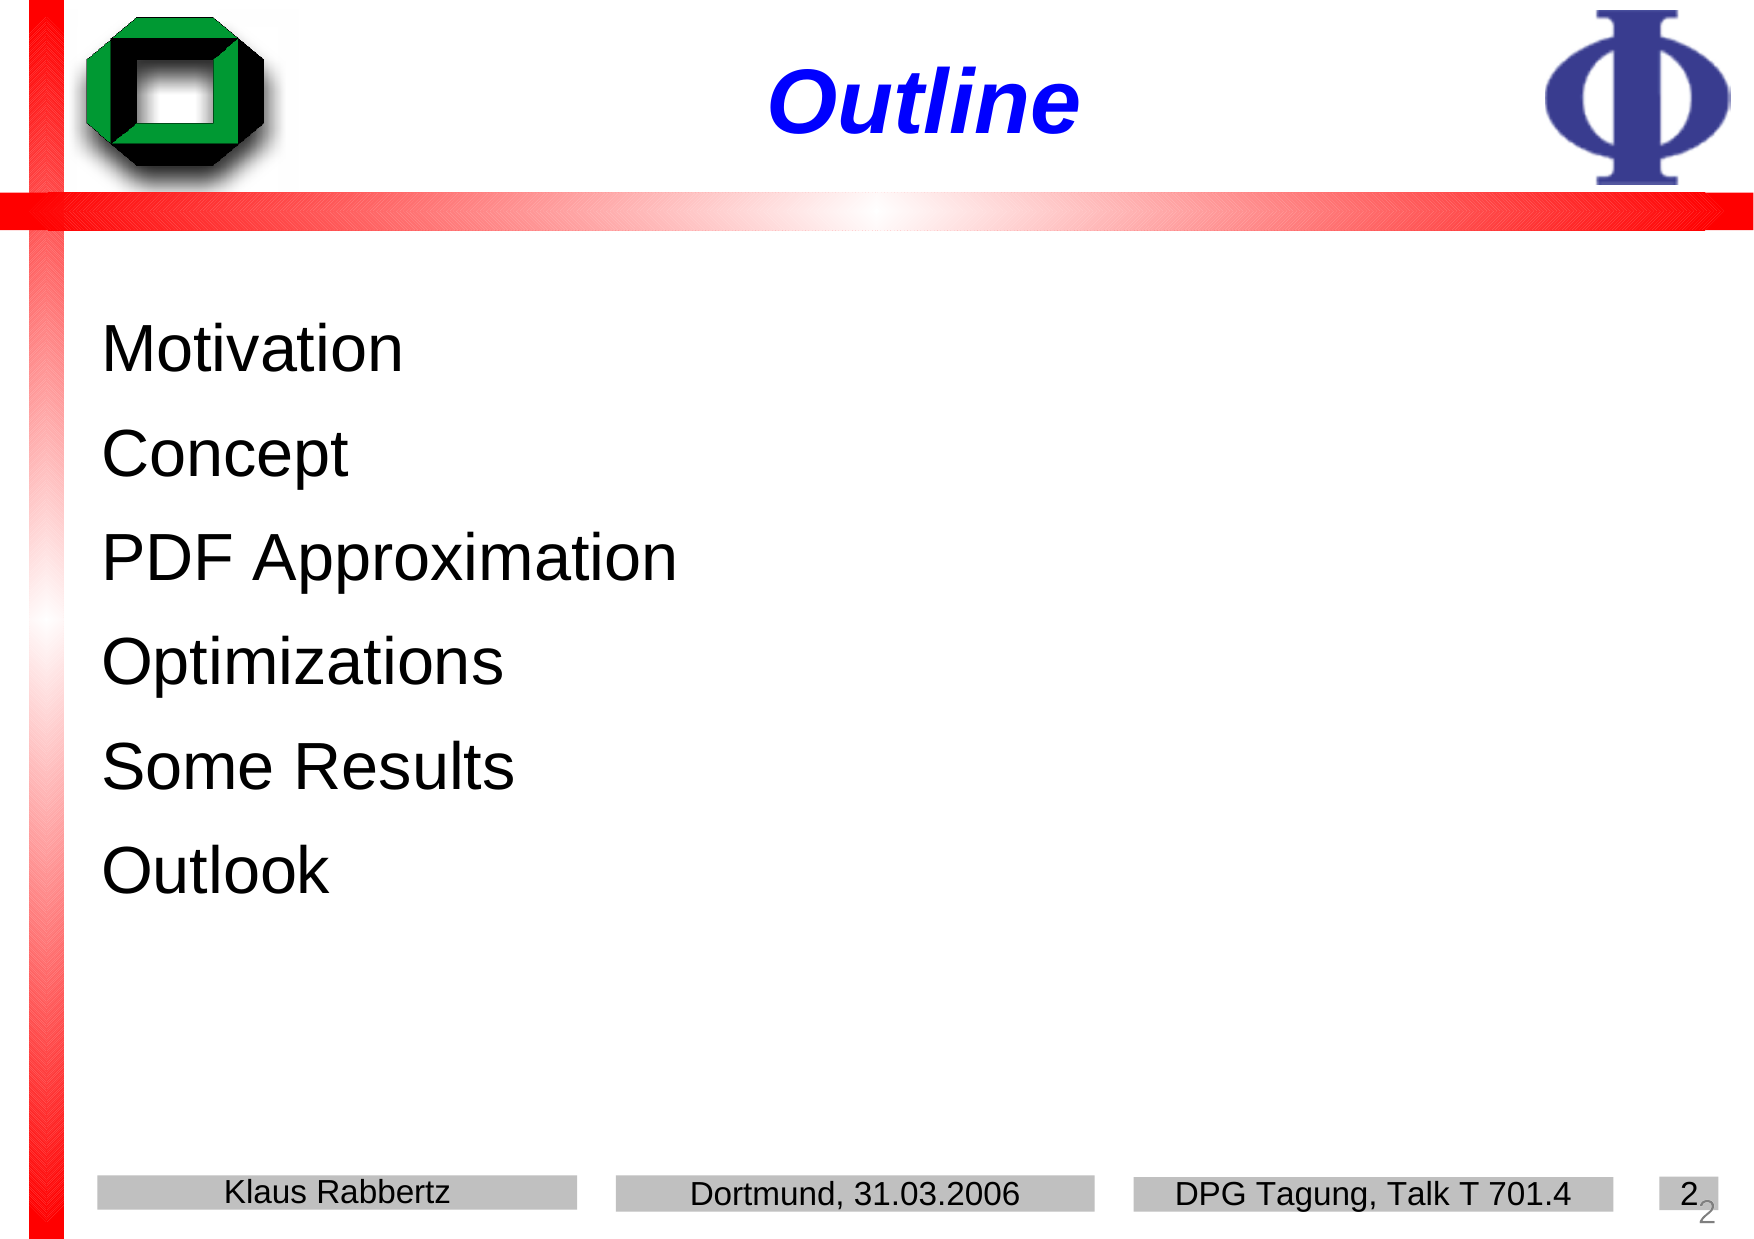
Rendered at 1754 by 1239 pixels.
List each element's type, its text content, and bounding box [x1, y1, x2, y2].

picture [64, 9, 299, 192]
title Outline [282, 21, 1566, 183]
list Motivation Concept PDF Approximation Optimizations Some Results Outlook [89, 311, 1693, 1141]
picture [1545, 10, 1731, 185]
